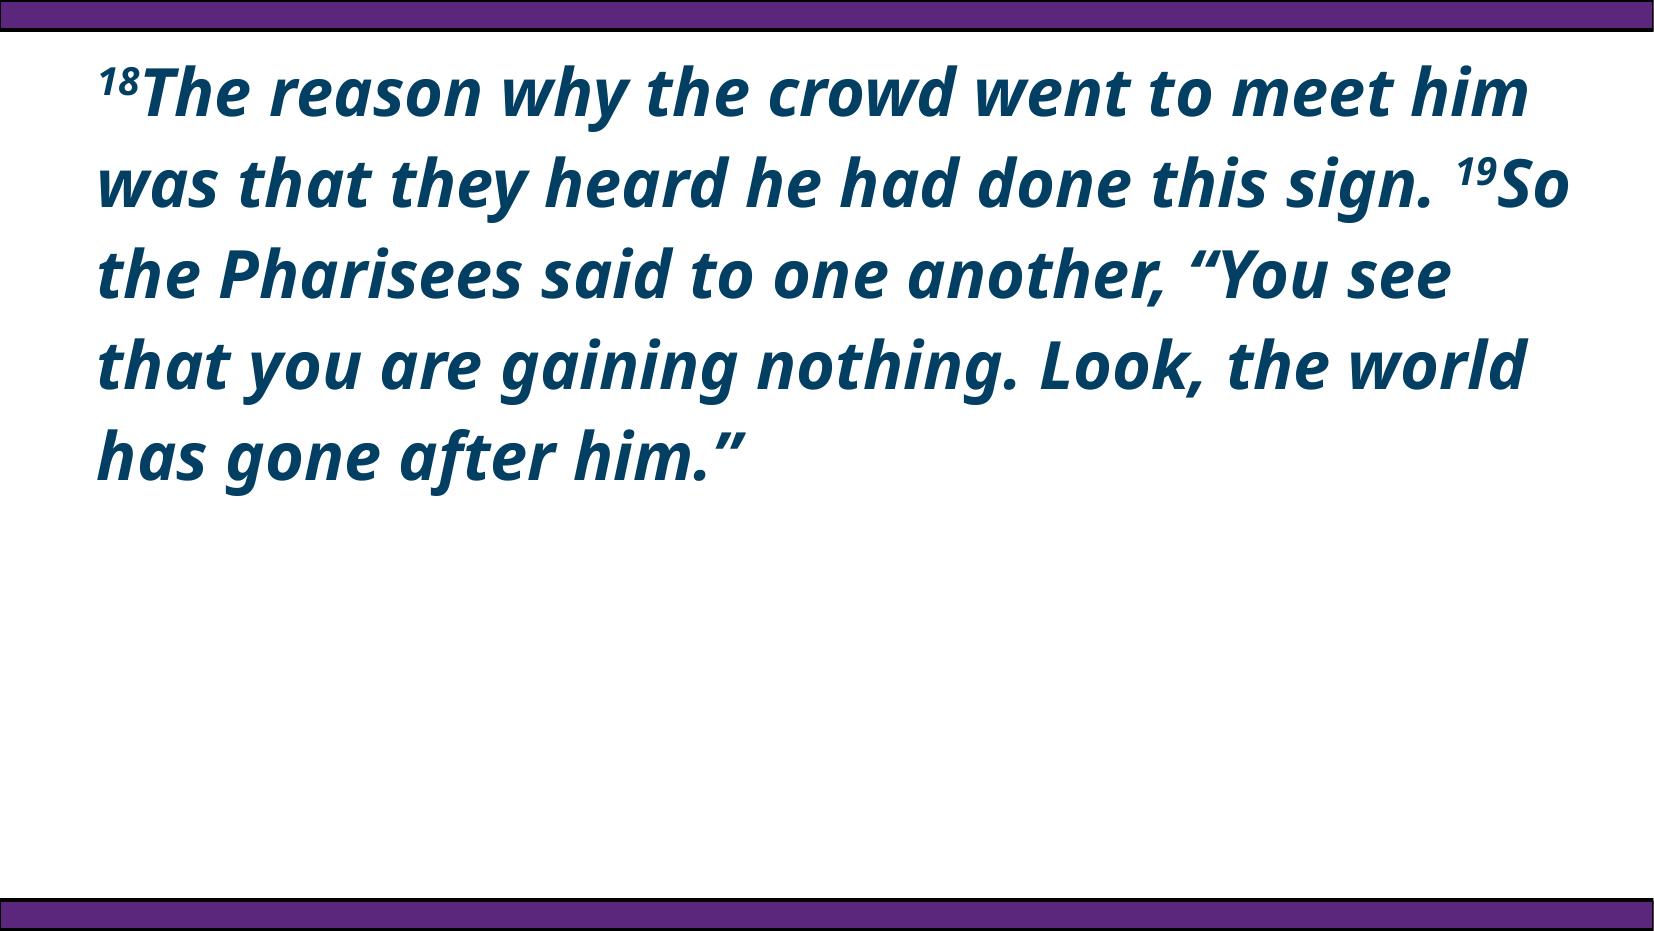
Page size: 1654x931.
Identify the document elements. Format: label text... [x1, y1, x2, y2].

picture [0, 31, 1654, 900]
text_box [0, 900, 1654, 931]
text_box 18The reason why the crowd went to meet him was that they heard he had done this sign. 19So the Pharisees said to one another, “You see that you are gaining nothing. Look, the world has gone after him.” [82, 38, 1593, 497]
text_box [0, 0, 1654, 31]
